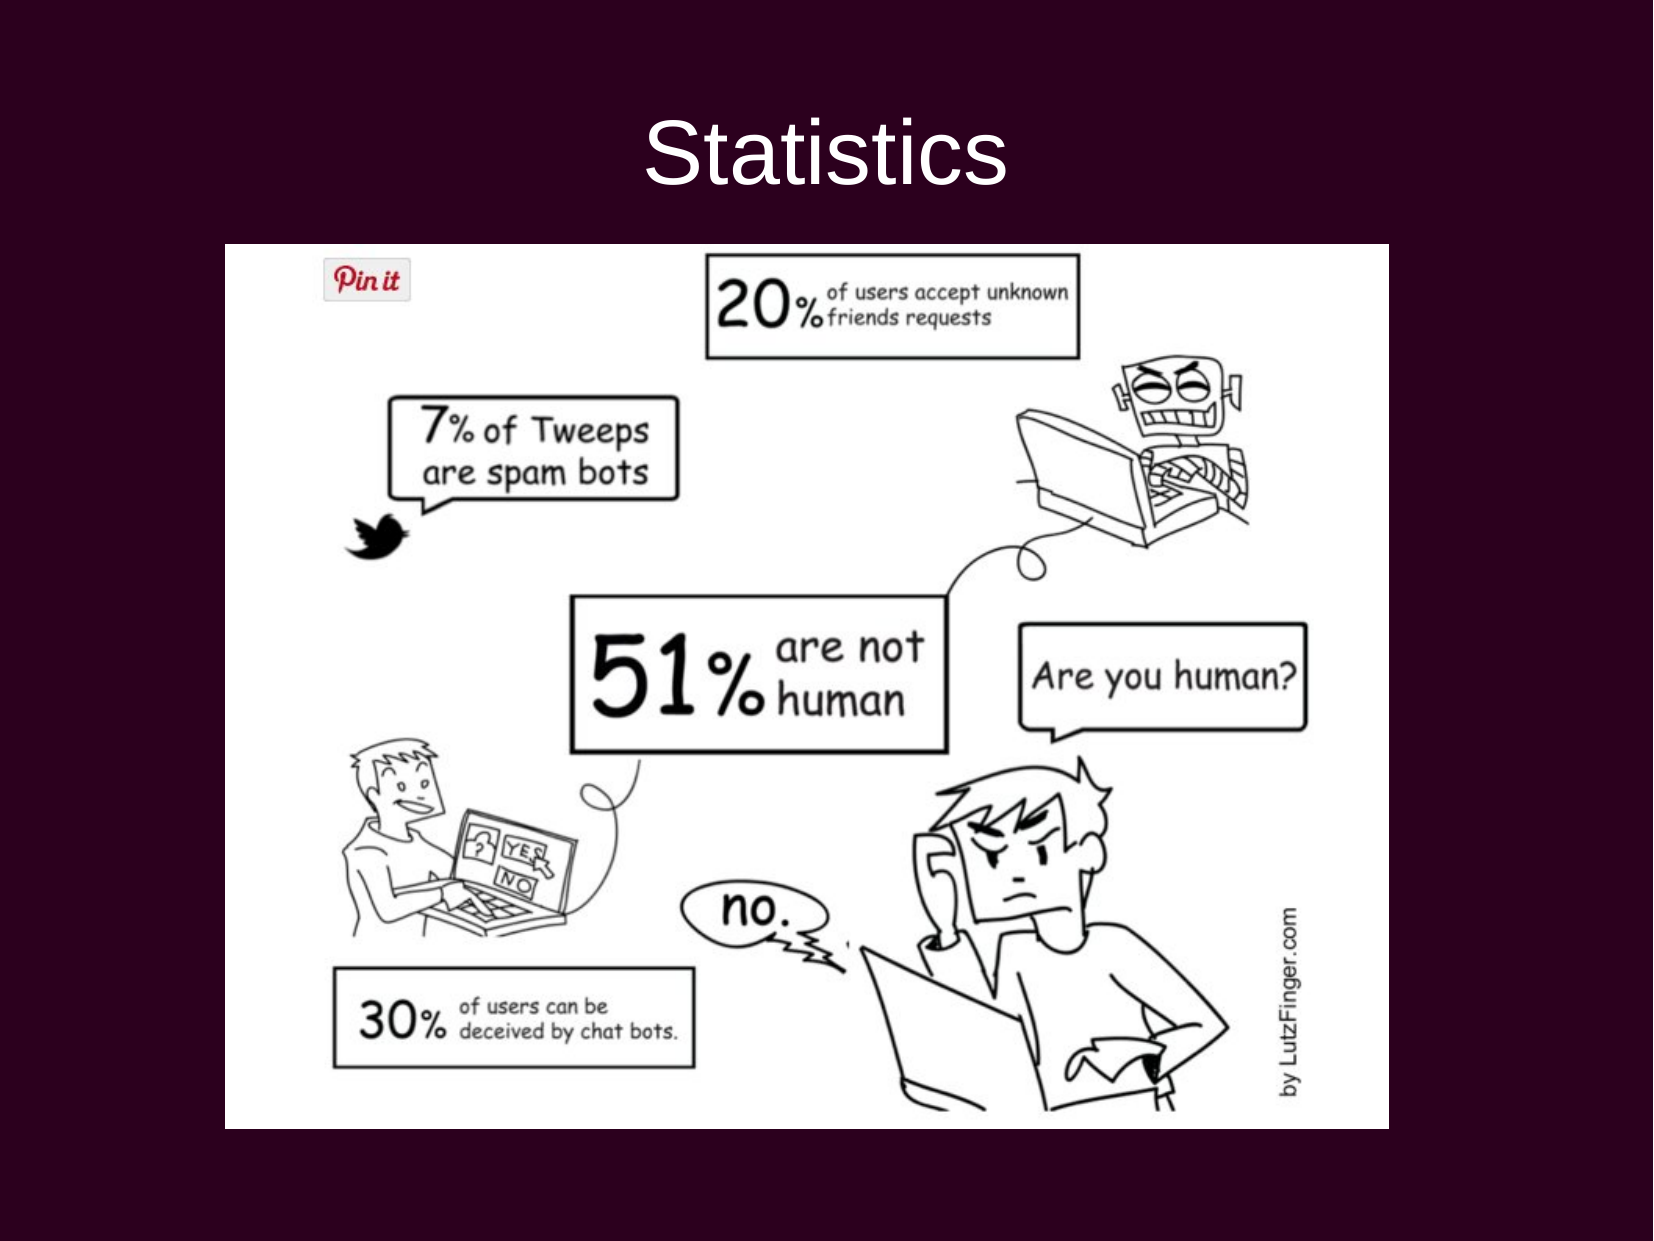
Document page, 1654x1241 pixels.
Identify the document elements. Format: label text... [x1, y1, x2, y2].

title Statistics [82, 49, 1571, 257]
picture [225, 244, 1389, 1129]
